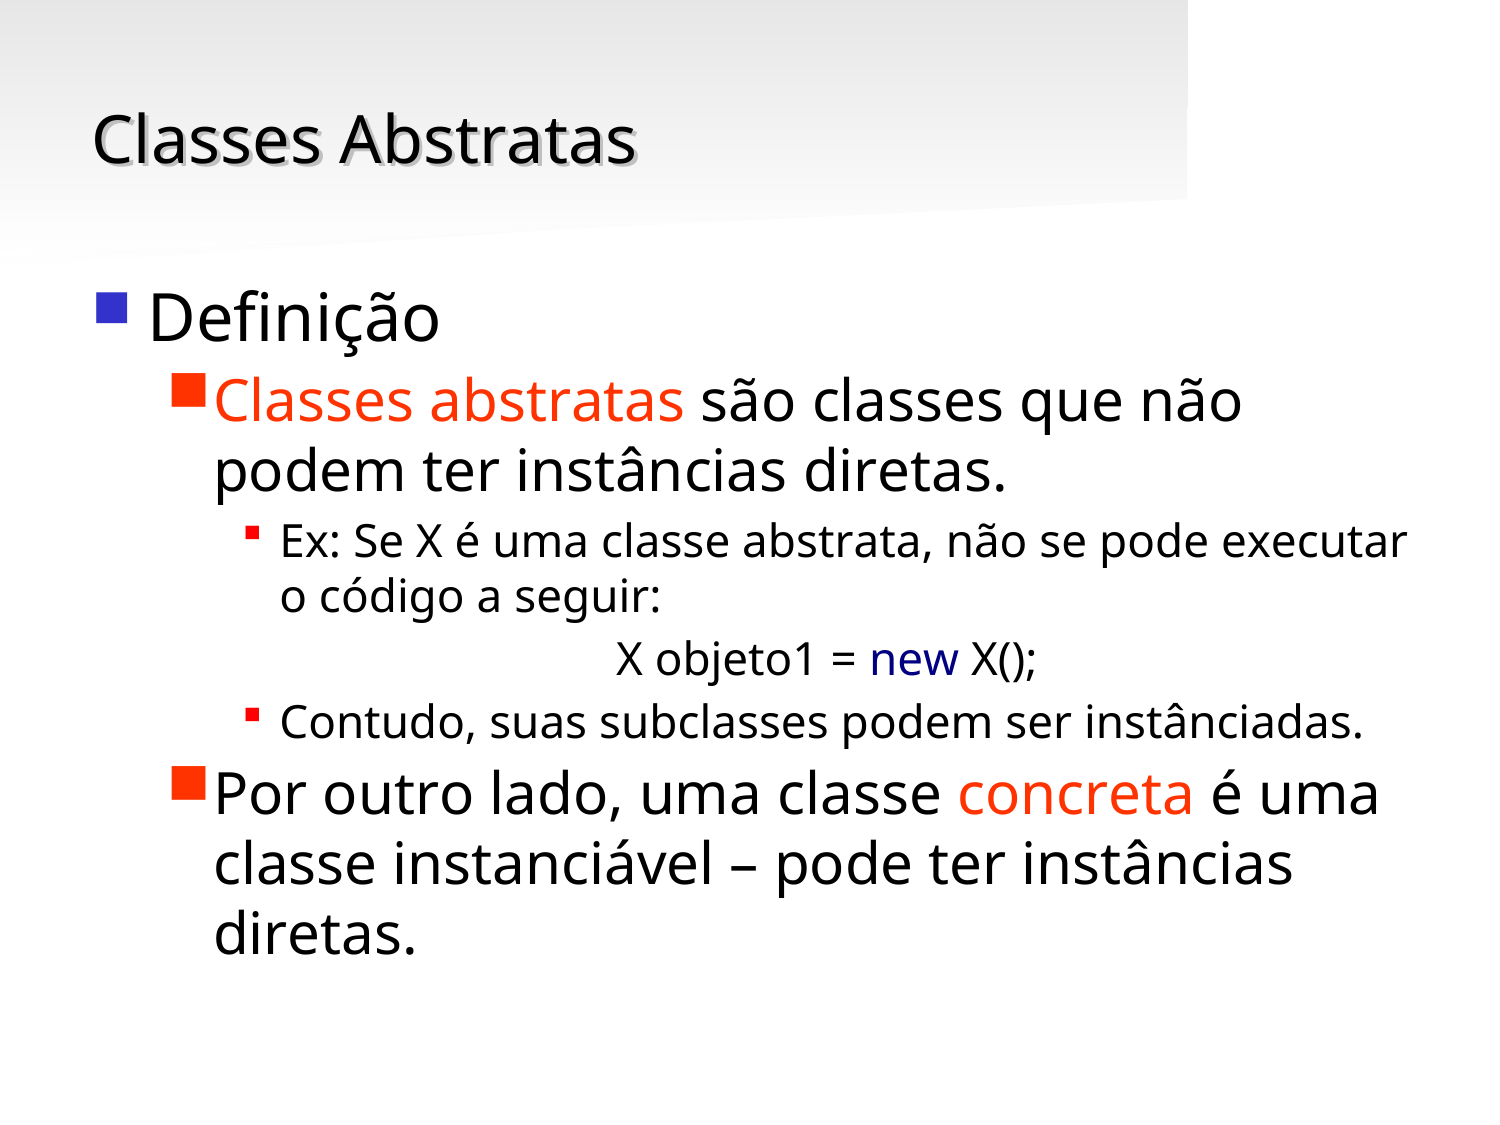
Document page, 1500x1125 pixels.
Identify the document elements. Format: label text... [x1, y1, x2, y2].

text_box Definição Classes abstratas são classes que não podem ter instâncias diretas. Ex: Se X é uma classe abstrata, não se pode executar o código a seguir: X objeto1 = new X(); Contudo, suas subclasses podem ser instânciadas. Por outro lado, uma classe concreta é uma classe instanciável – pode ter instâncias diretas. [76, 267, 1427, 1005]
text_box Classes Abstratas [76, 42, 1427, 231]
